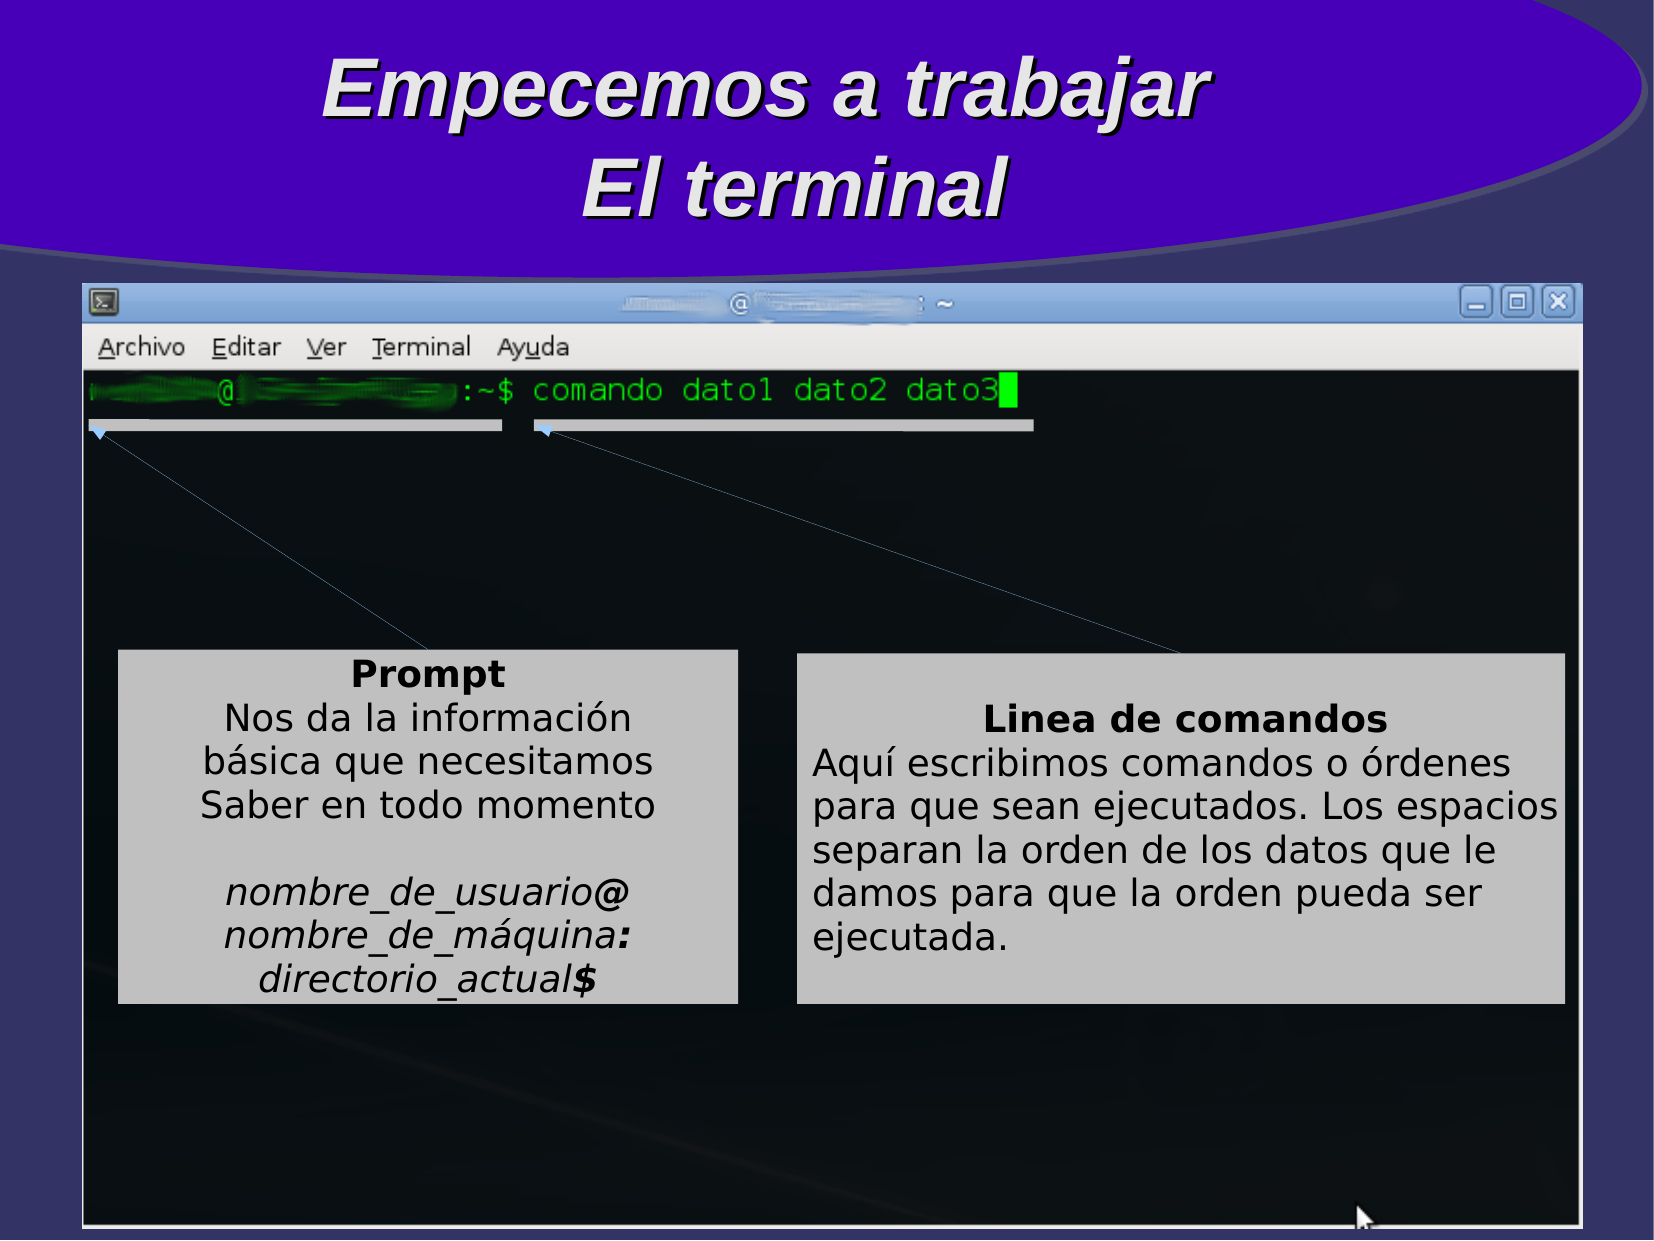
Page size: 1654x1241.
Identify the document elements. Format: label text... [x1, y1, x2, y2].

title Empecemos a trabajar El terminal [59, 29, 1472, 237]
text_box Prompt Nos da la información básica que necesitamos Saber en todo momento nombre_de_usuario@ nombre_de_máquina: directorio_actual$ [118, 649, 739, 1004]
picture [82, 283, 1583, 1229]
text_box Linea de comandos Aquí escribimos comandos o órdenes para que sean ejecutados. Los espacios separan la orden de los datos que le damos para que la orden pueda ser ejecutada. [797, 653, 1566, 1004]
